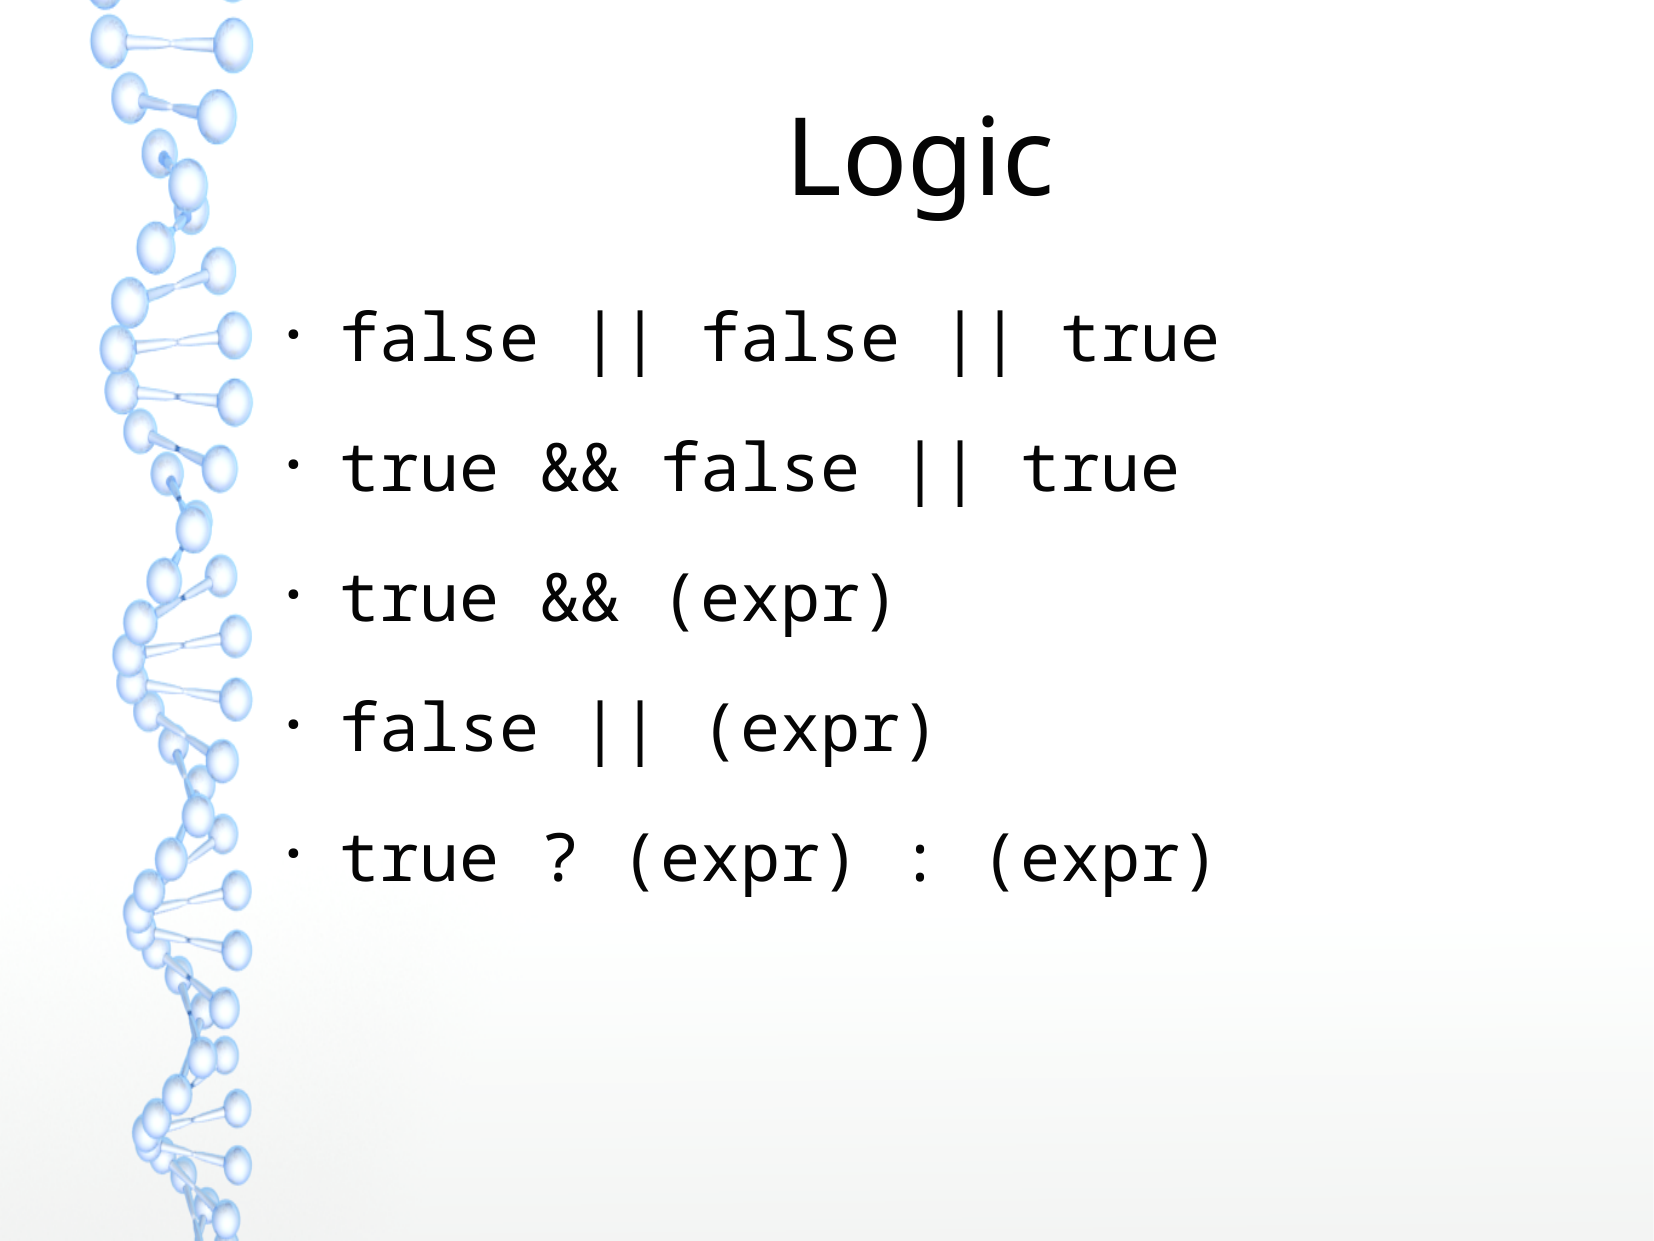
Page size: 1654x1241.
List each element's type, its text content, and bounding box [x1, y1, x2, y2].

list false || false || true true && false || true true && (expr) false || (expr) true ? (expr) : (expr) [269, 290, 1538, 1010]
picture [0, 0, 1654, 1241]
title Logic [269, 49, 1571, 257]
